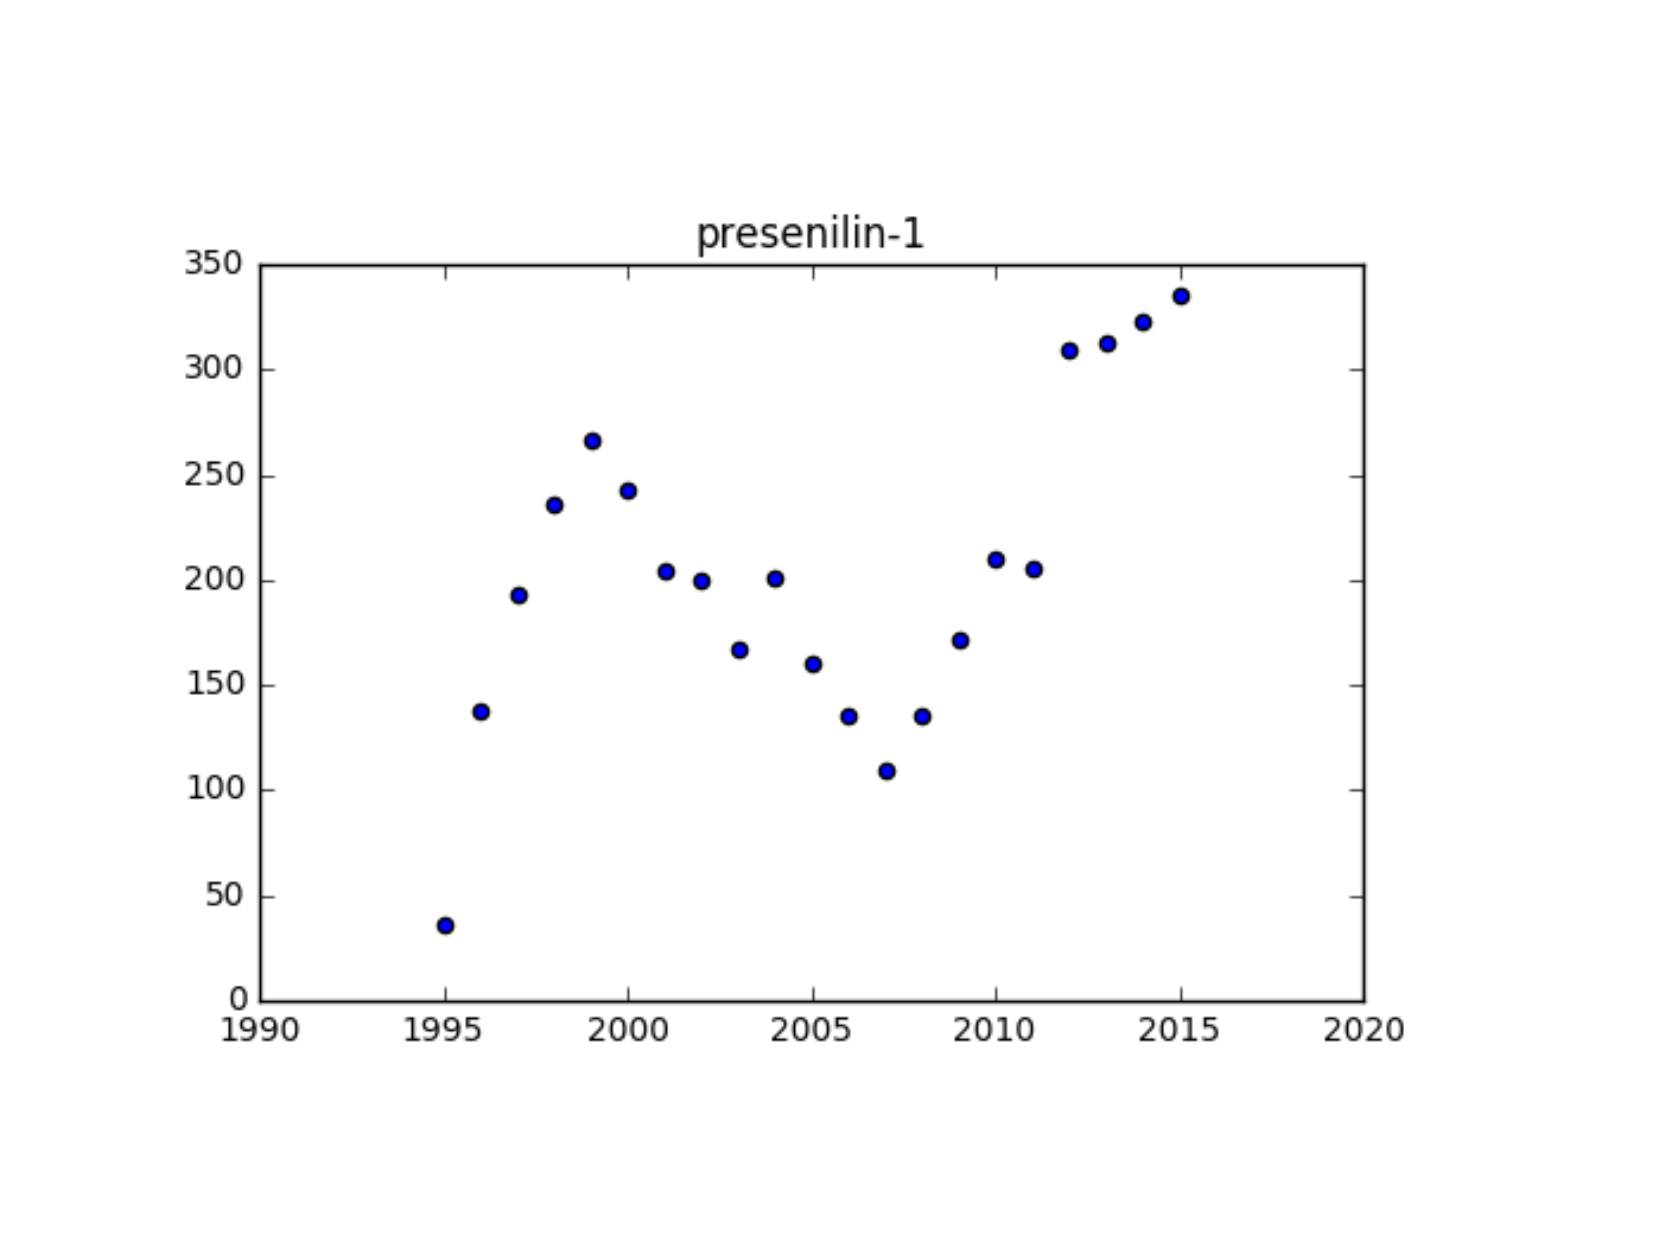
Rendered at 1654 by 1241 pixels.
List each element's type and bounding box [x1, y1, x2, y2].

picture [82, 170, 1506, 1120]
